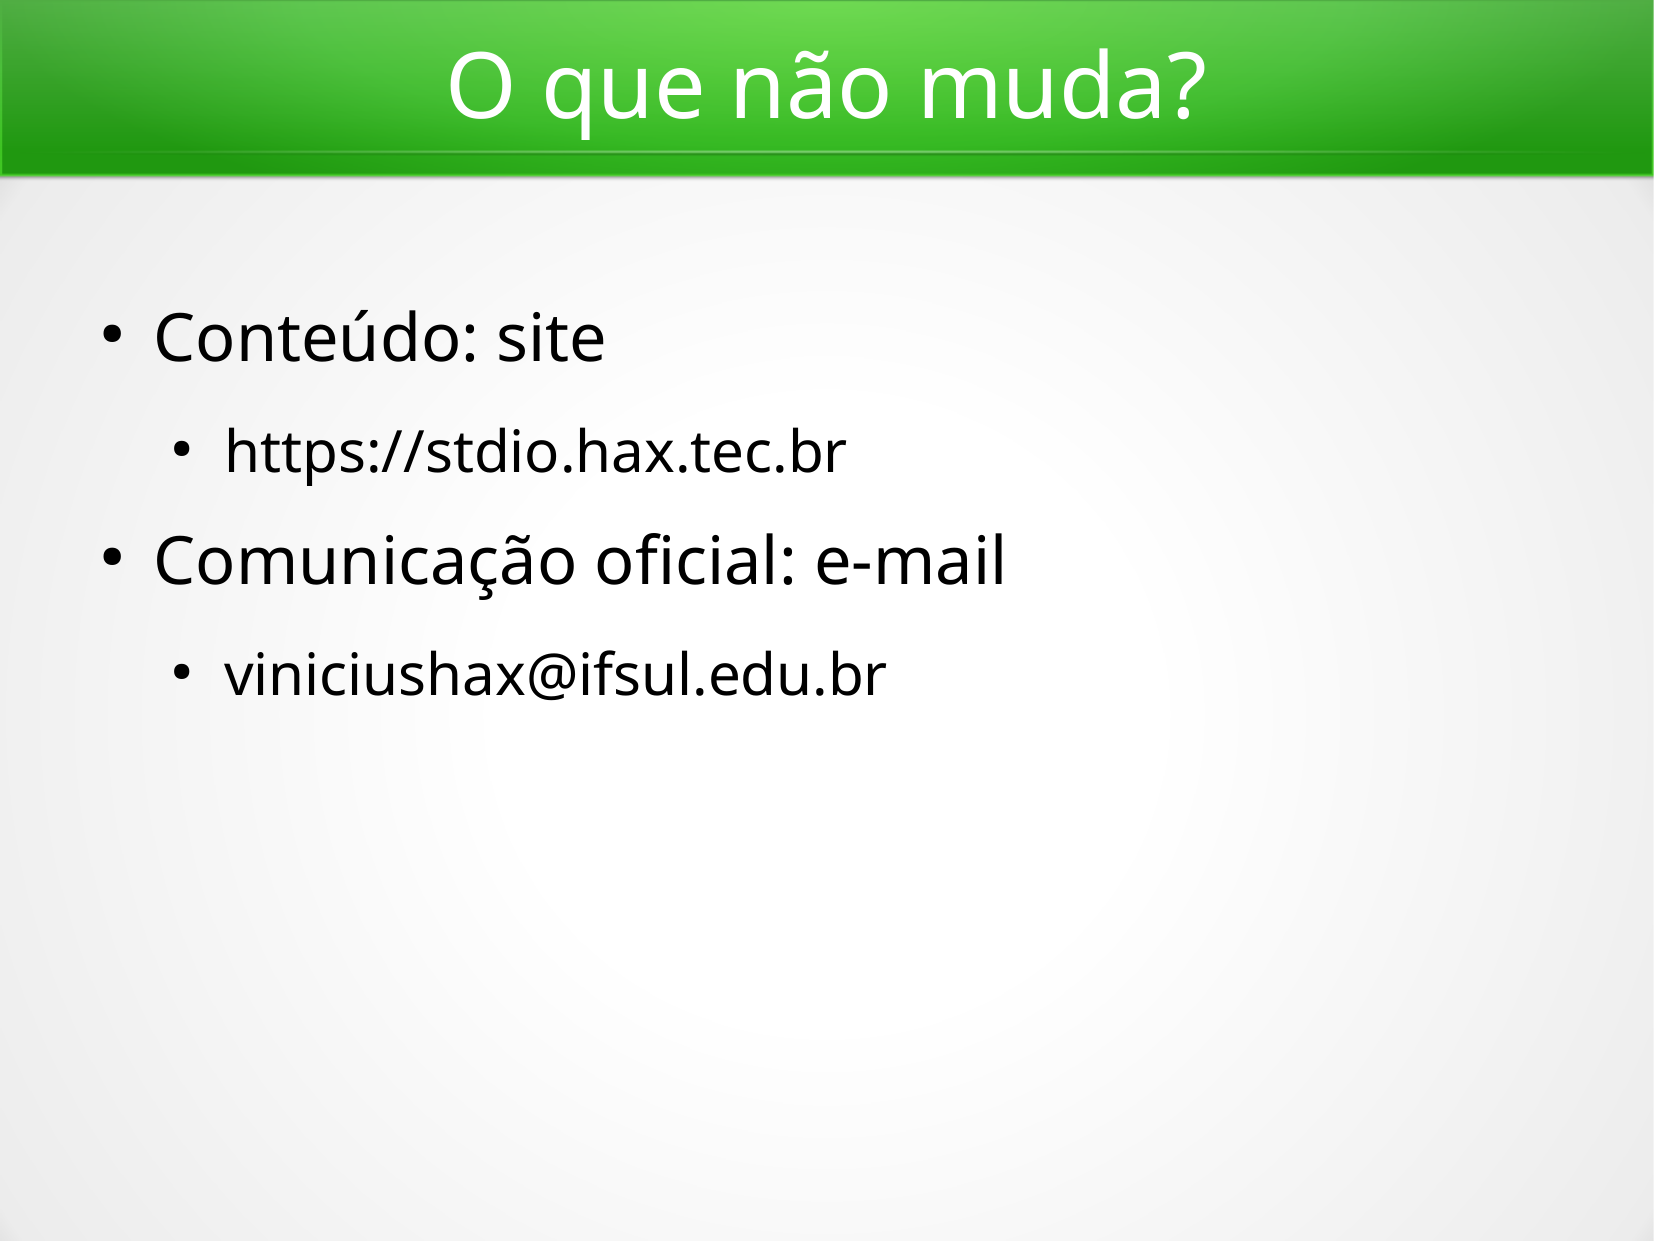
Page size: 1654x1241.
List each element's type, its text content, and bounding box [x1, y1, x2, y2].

picture [0, 0, 1654, 1241]
title O que não muda? [82, 11, 1571, 154]
list Conteúdo: site https://stdio.hax.tec.br Comunicação oficial: e-mail viniciushax@ifsul.edu.br [82, 290, 1571, 1010]
